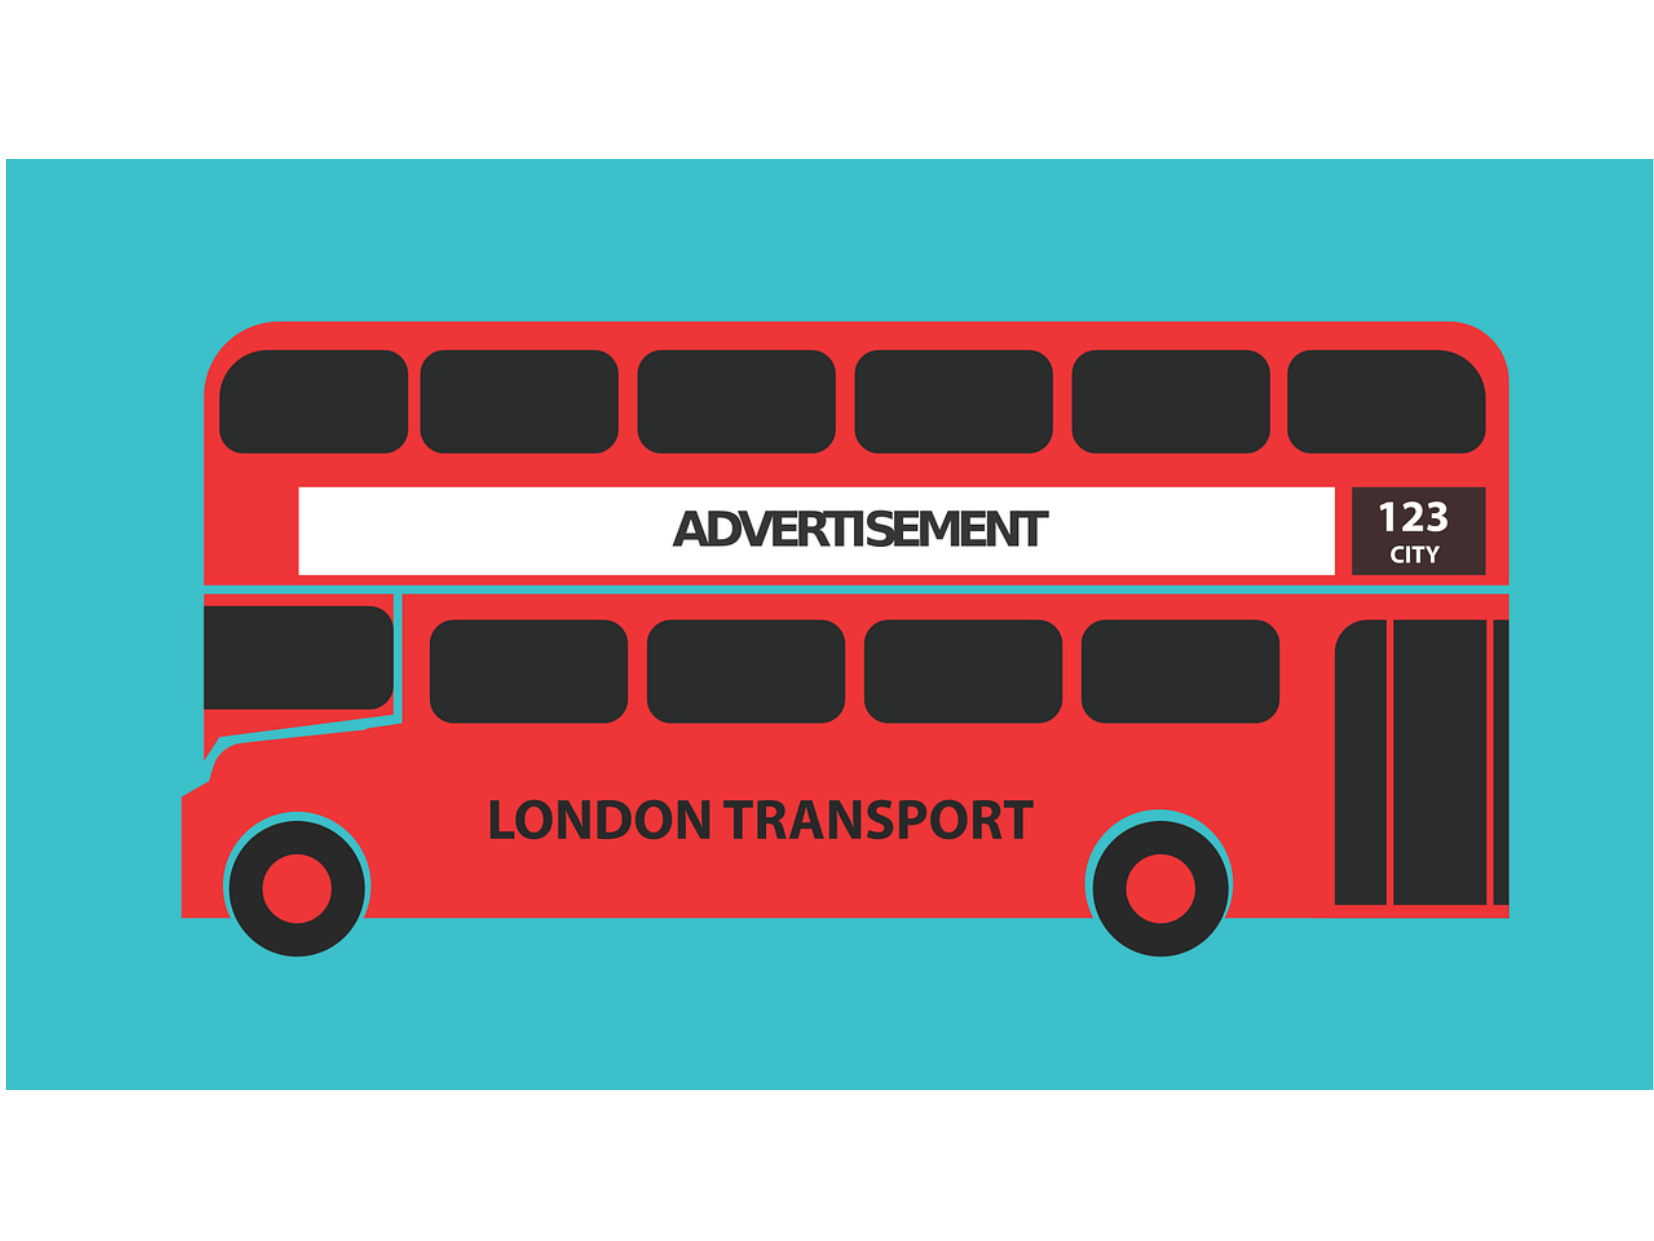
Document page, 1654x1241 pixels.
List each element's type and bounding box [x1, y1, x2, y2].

picture [6, 159, 1654, 1090]
